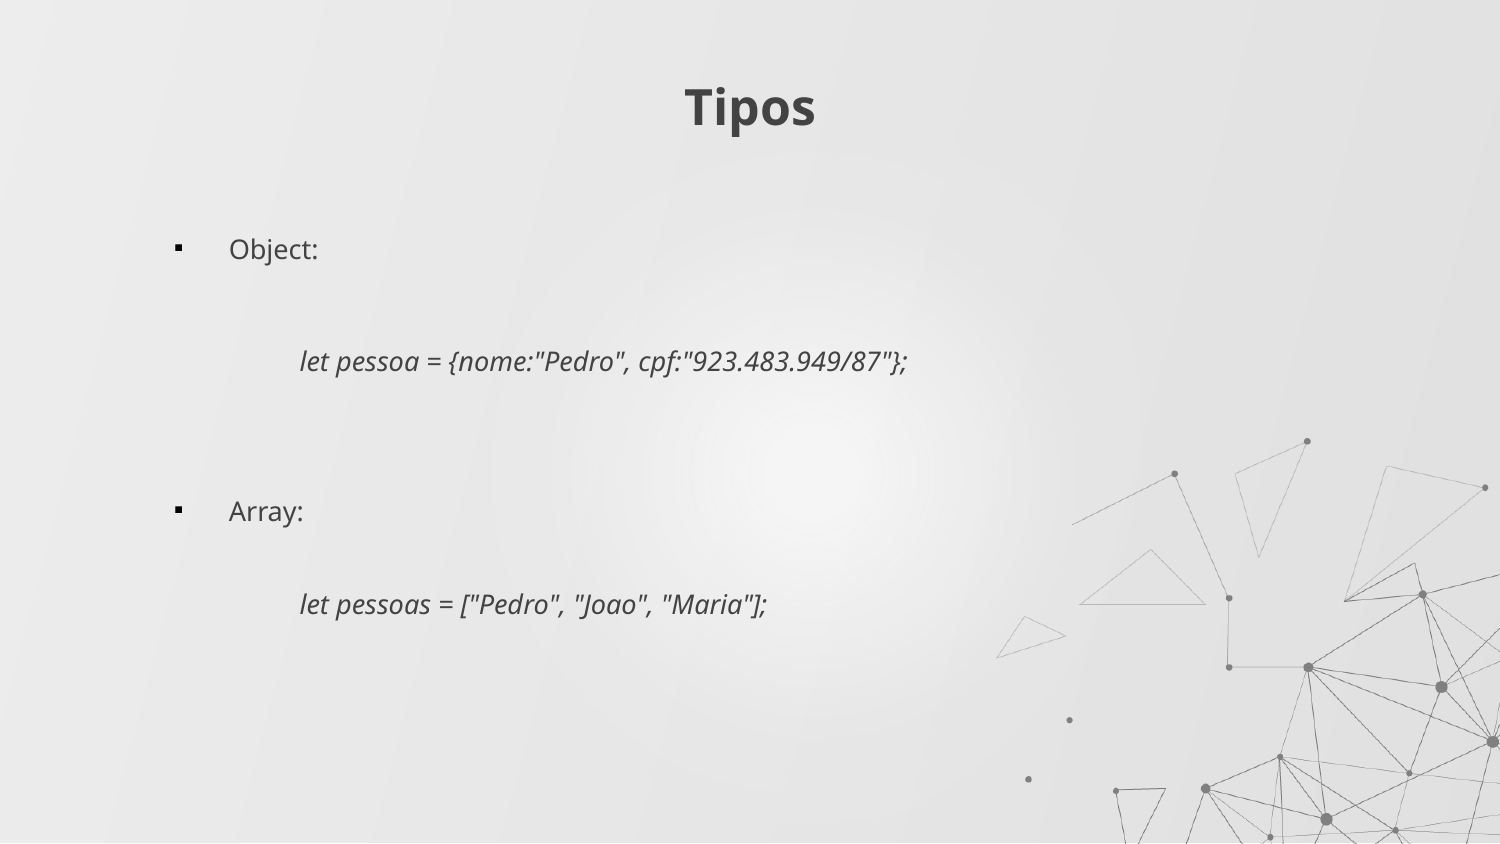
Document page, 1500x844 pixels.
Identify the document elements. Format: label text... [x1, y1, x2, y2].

picture [0, 0, 1500, 844]
title Tipos [60, 60, 1441, 216]
list Object: let pessoa = {nome:"Pedro", cpf:"923.483.949/87"}; Array: let pessoas = ["Pedro", "Joao", "Maria"]; [142, 216, 1278, 455]
